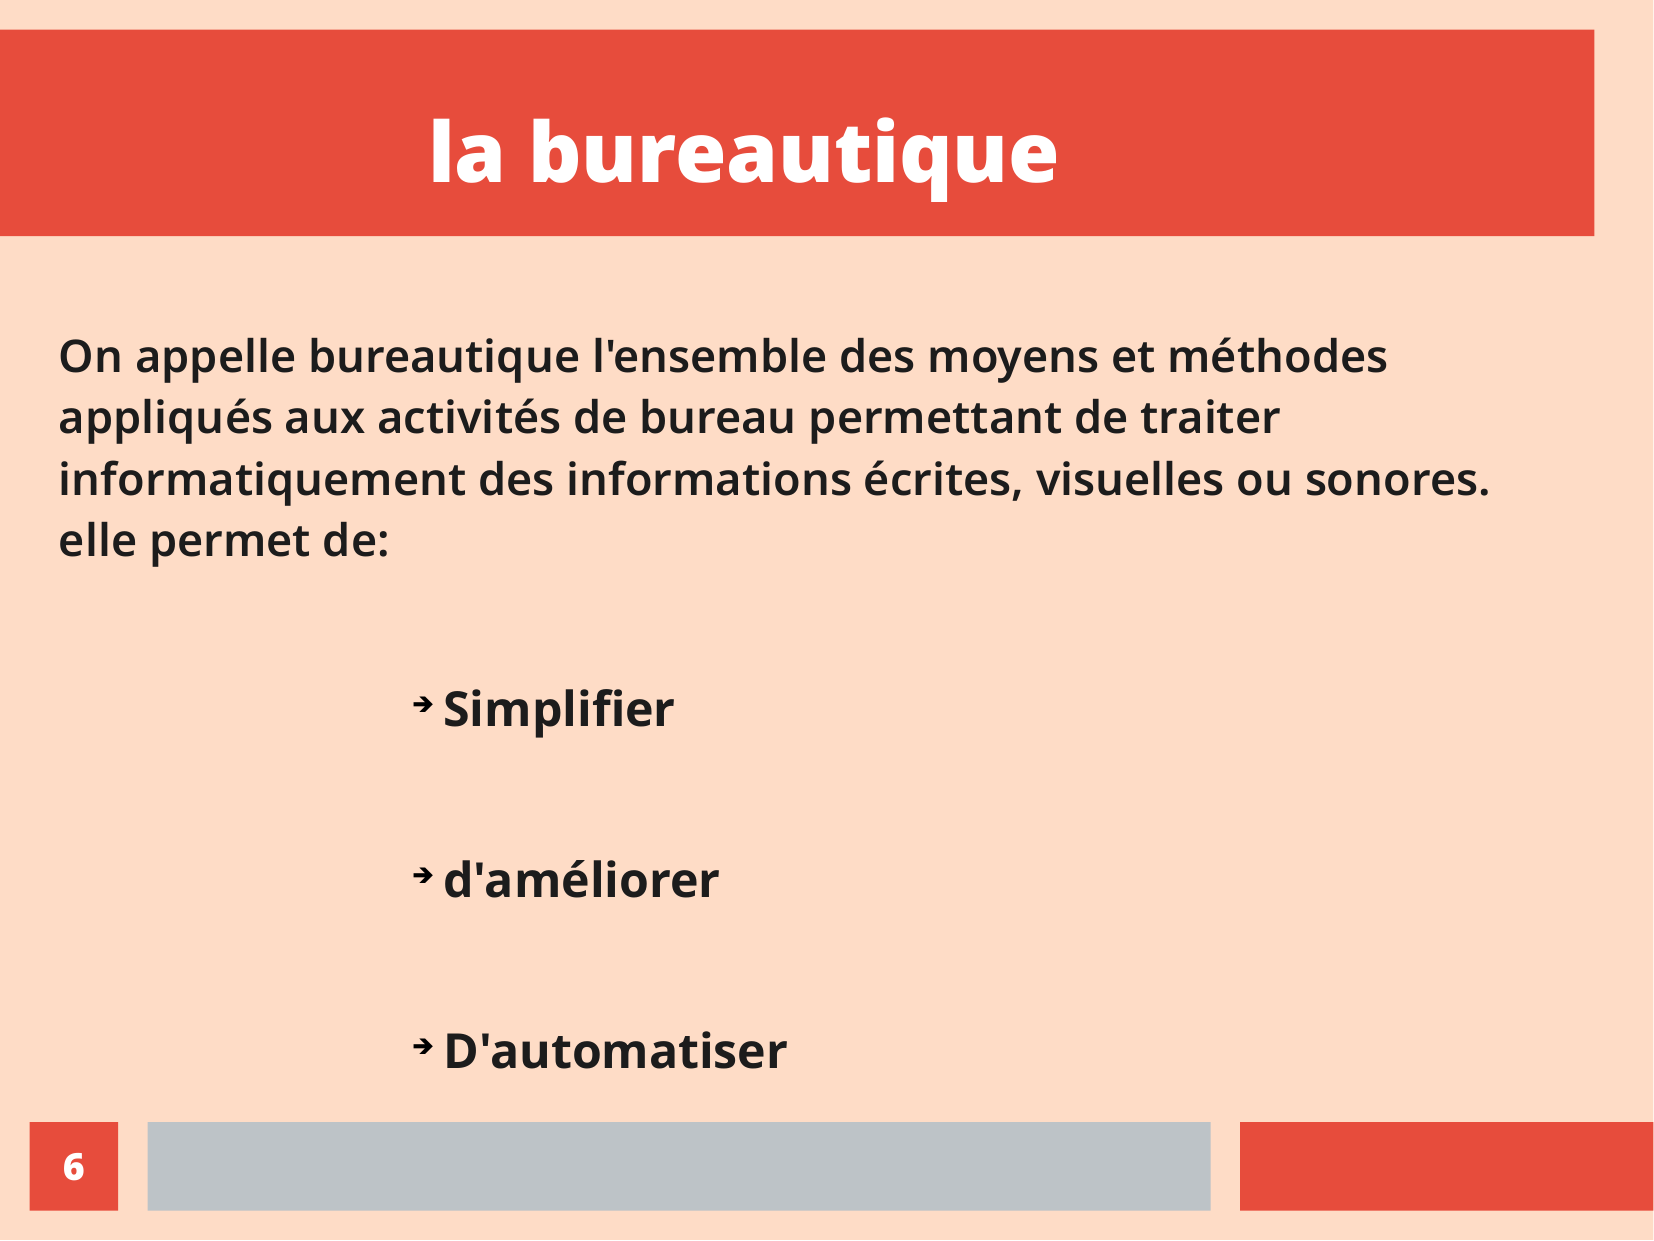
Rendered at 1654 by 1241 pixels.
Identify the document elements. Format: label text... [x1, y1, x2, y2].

title la bureautique [59, 59, 1595, 207]
list On appelle bureautique l'ensemble des moyens et méthodes appliqués aux activités de bureau permettant de traiter informatiquement des informations écrites, visuelles ou sonores. elle permet de: Simplifier d'améliorer D'automatiser [59, 324, 1565, 1093]
